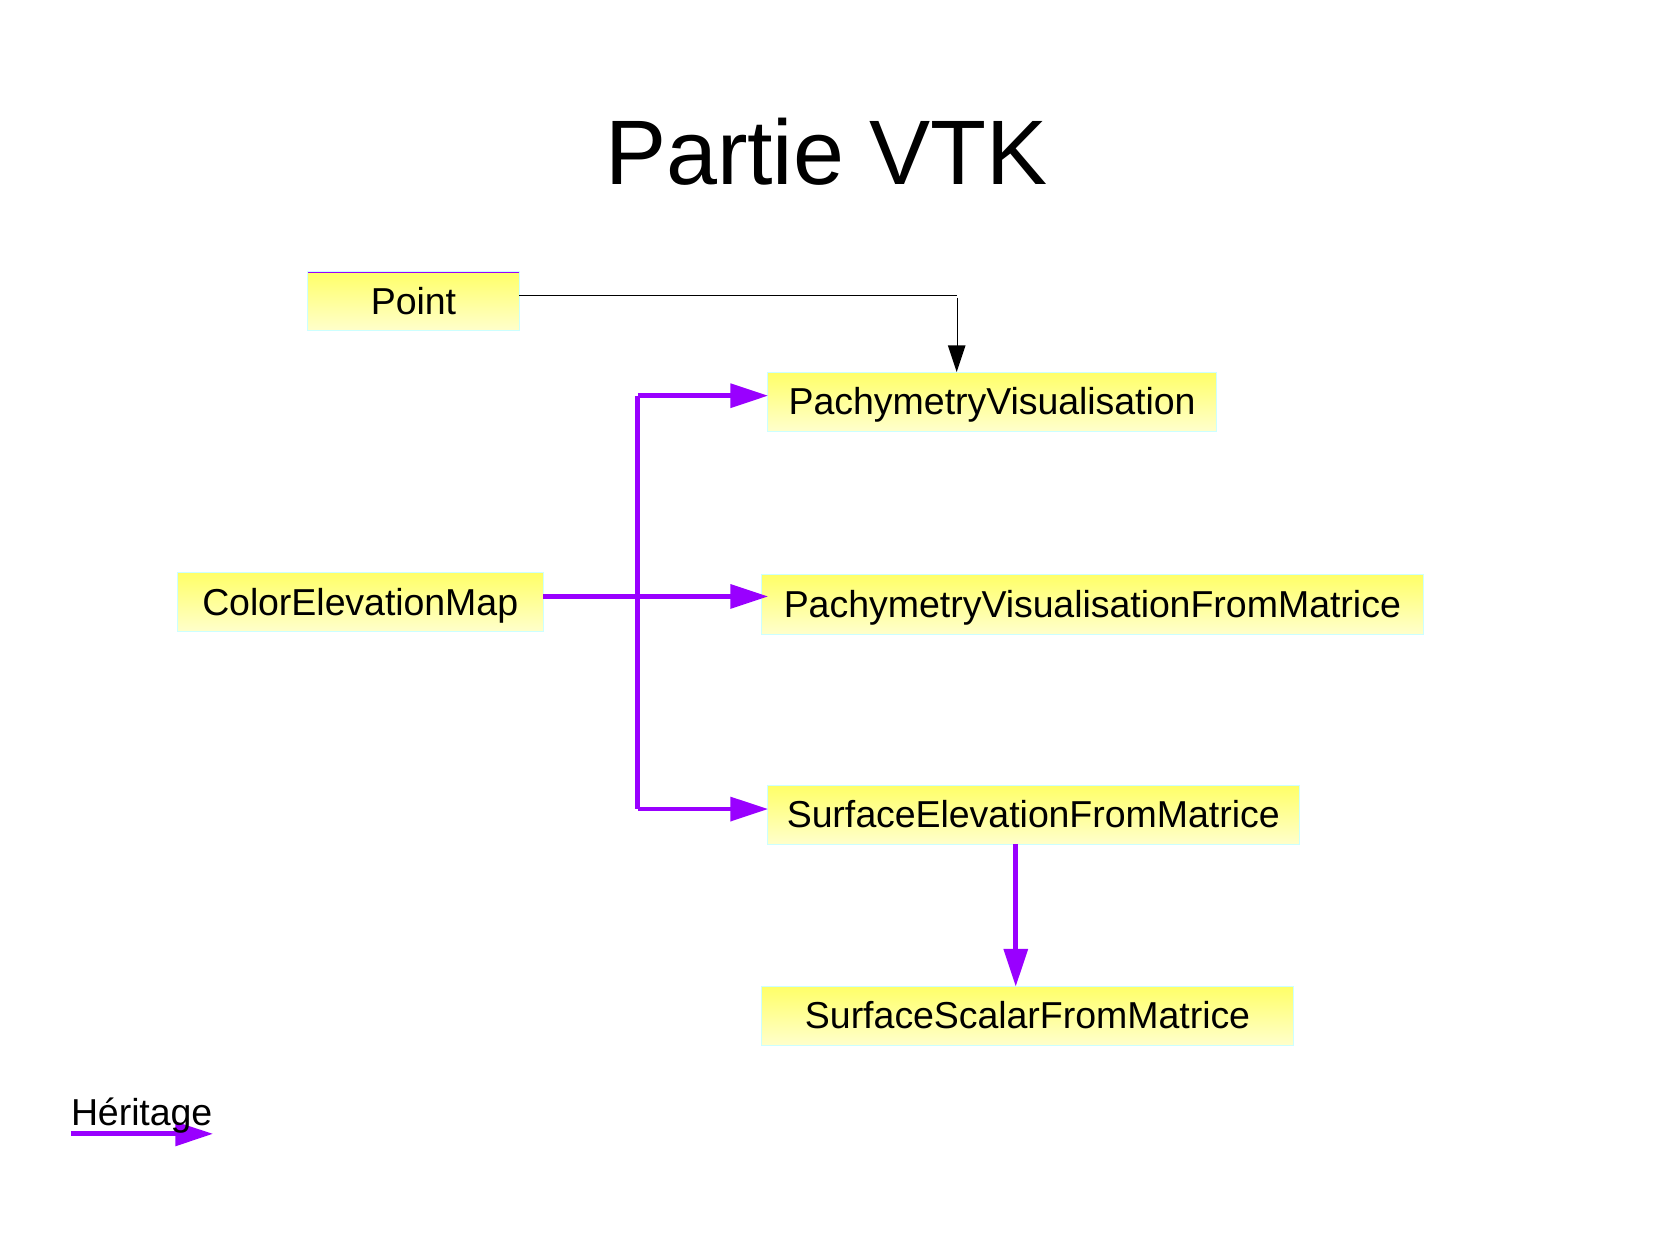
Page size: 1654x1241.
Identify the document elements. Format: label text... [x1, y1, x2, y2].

text_box SurfaceScalarFromMatrice [761, 986, 1294, 1046]
text_box PachymetryVisualisationFromMatrice [761, 574, 1424, 635]
text_box Point [307, 271, 520, 331]
text_box ColorElevationMap [177, 572, 544, 632]
title Partie VTK [82, 49, 1571, 257]
text_box SurfaceElevationFromMatrice [767, 785, 1300, 845]
text_box PachymetryVisualisation [767, 372, 1217, 432]
